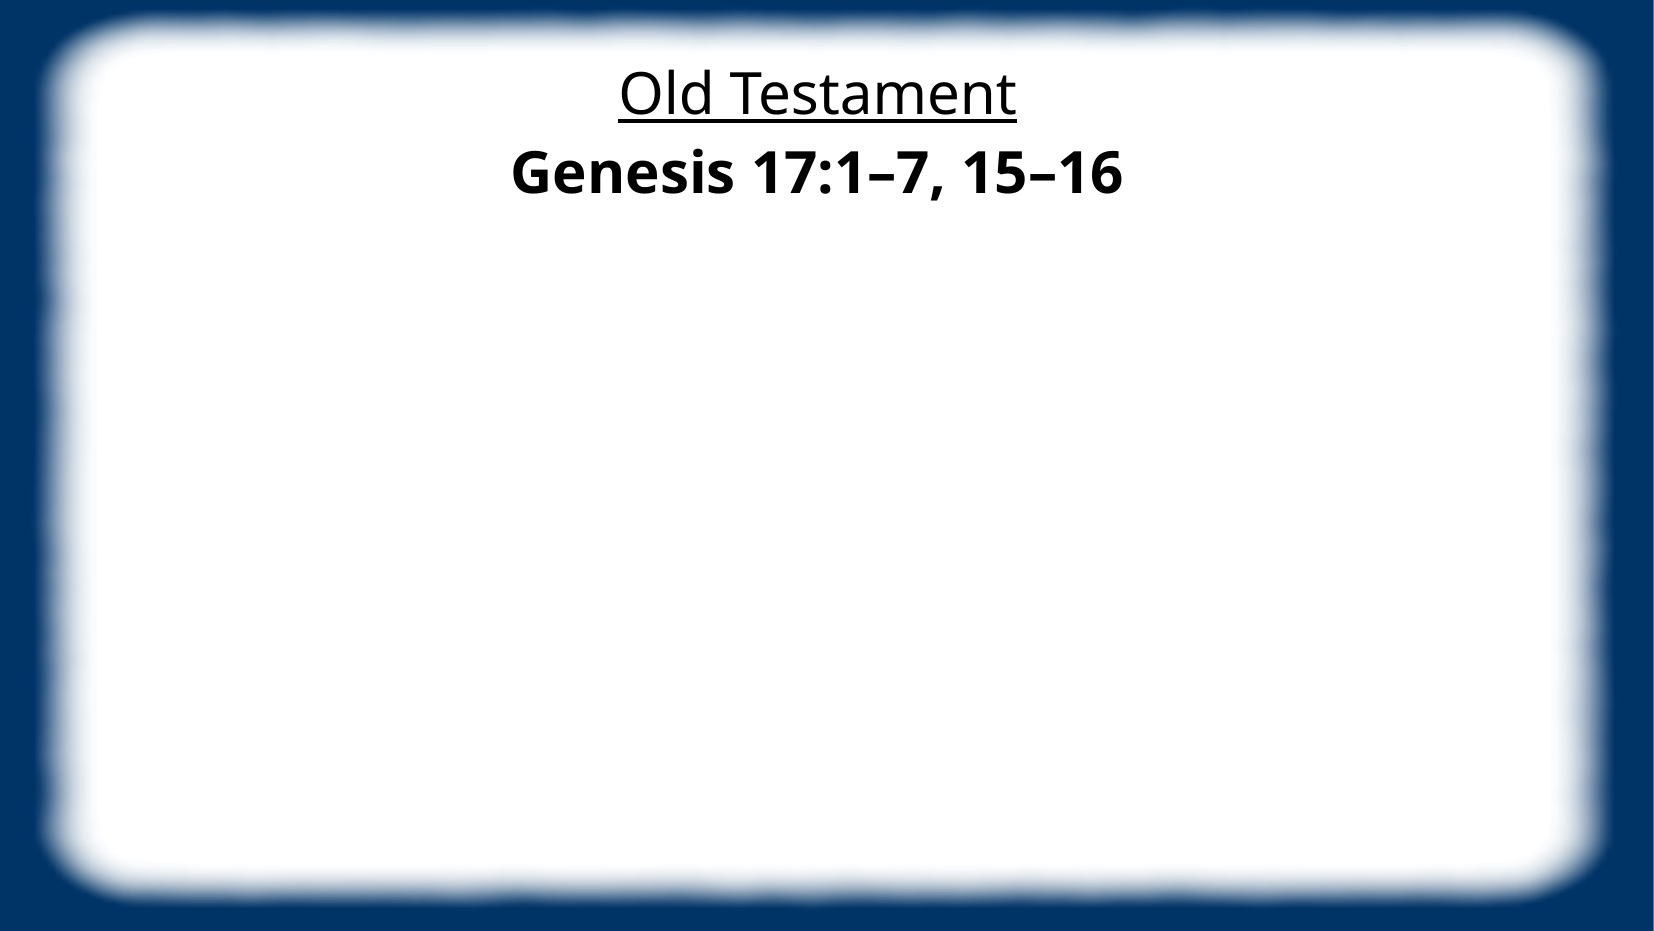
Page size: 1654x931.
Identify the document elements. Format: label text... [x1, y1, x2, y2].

picture [0, 0, 1654, 931]
text_box Old Testament Genesis 17:1–7, 15–16 [60, 45, 1576, 215]
